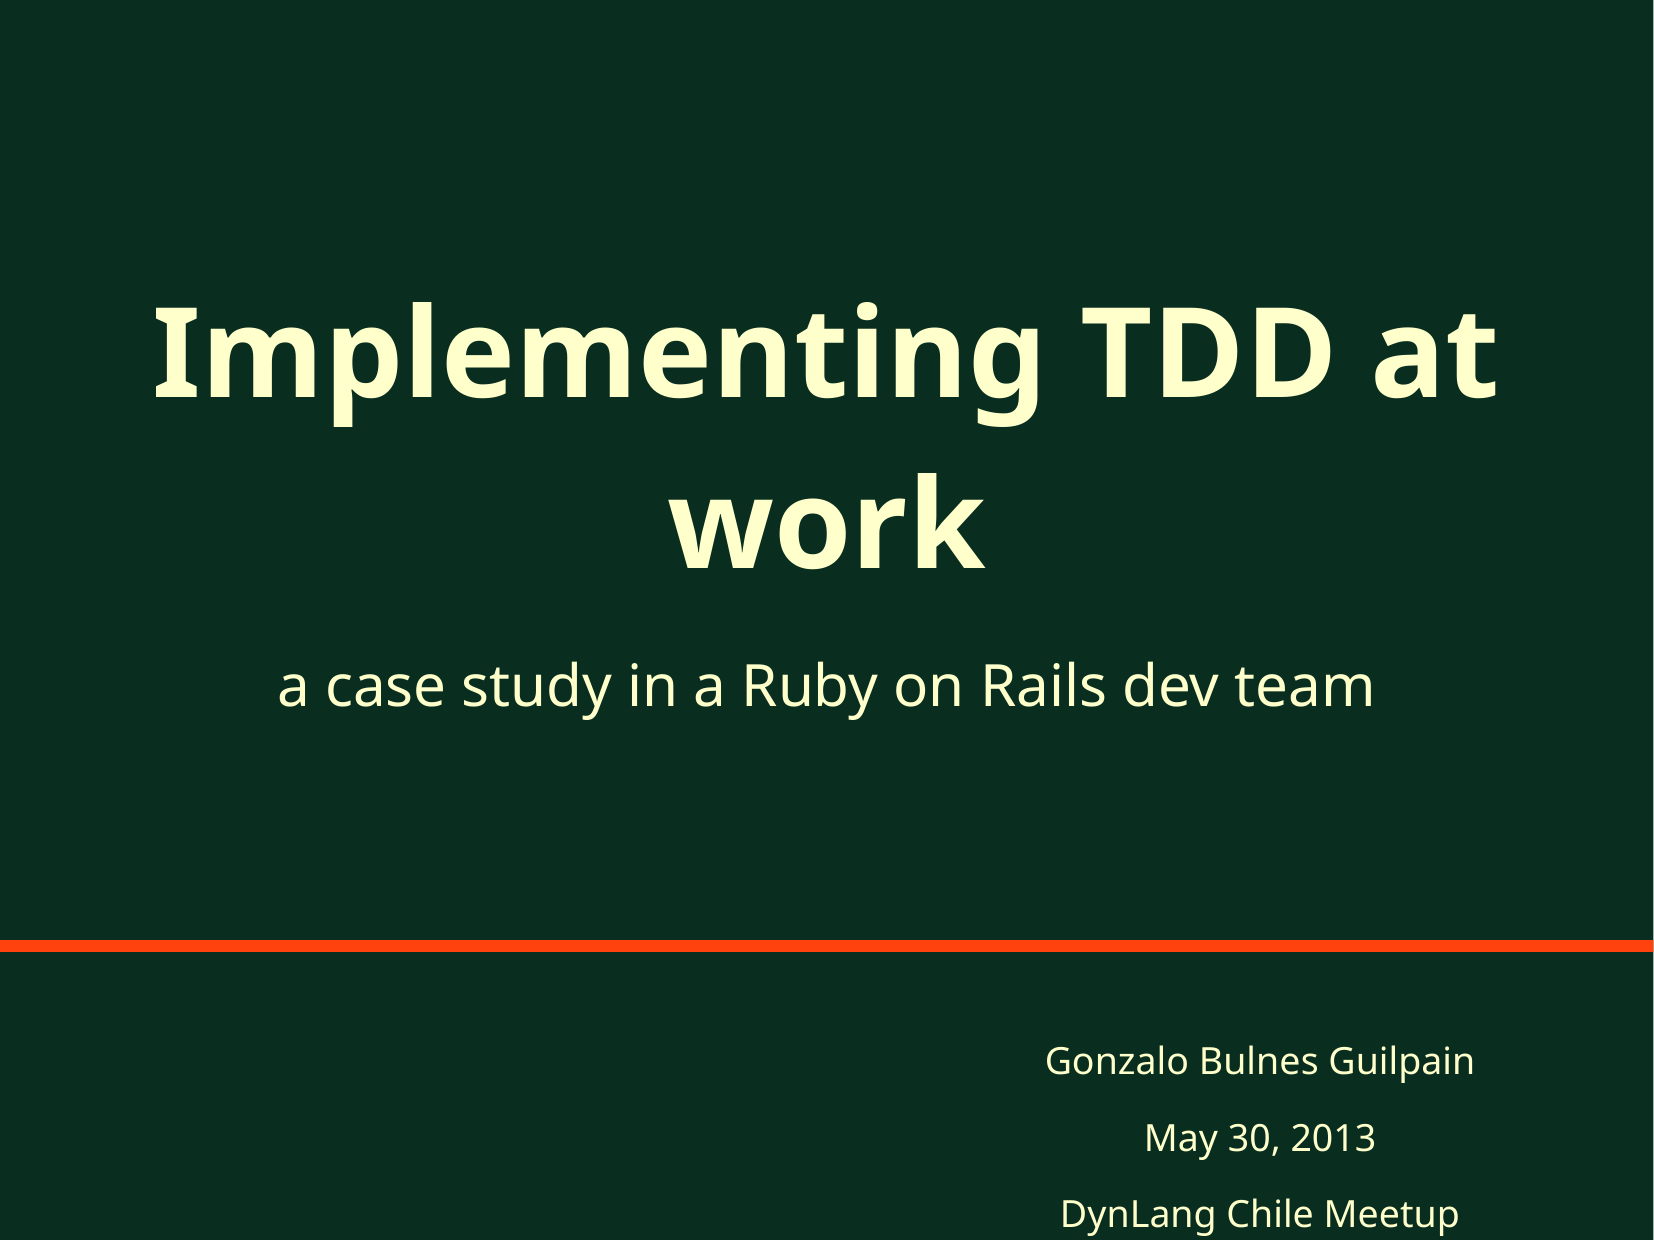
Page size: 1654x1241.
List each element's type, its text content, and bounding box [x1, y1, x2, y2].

subtitle Implementing TDD at work a case study in a Ruby on Rails dev team [82, 42, 1571, 940]
text_box Gonzalo Bulnes Guilpain May 30, 2013 DynLang Chile Meetup [1030, 1001, 1481, 1186]
